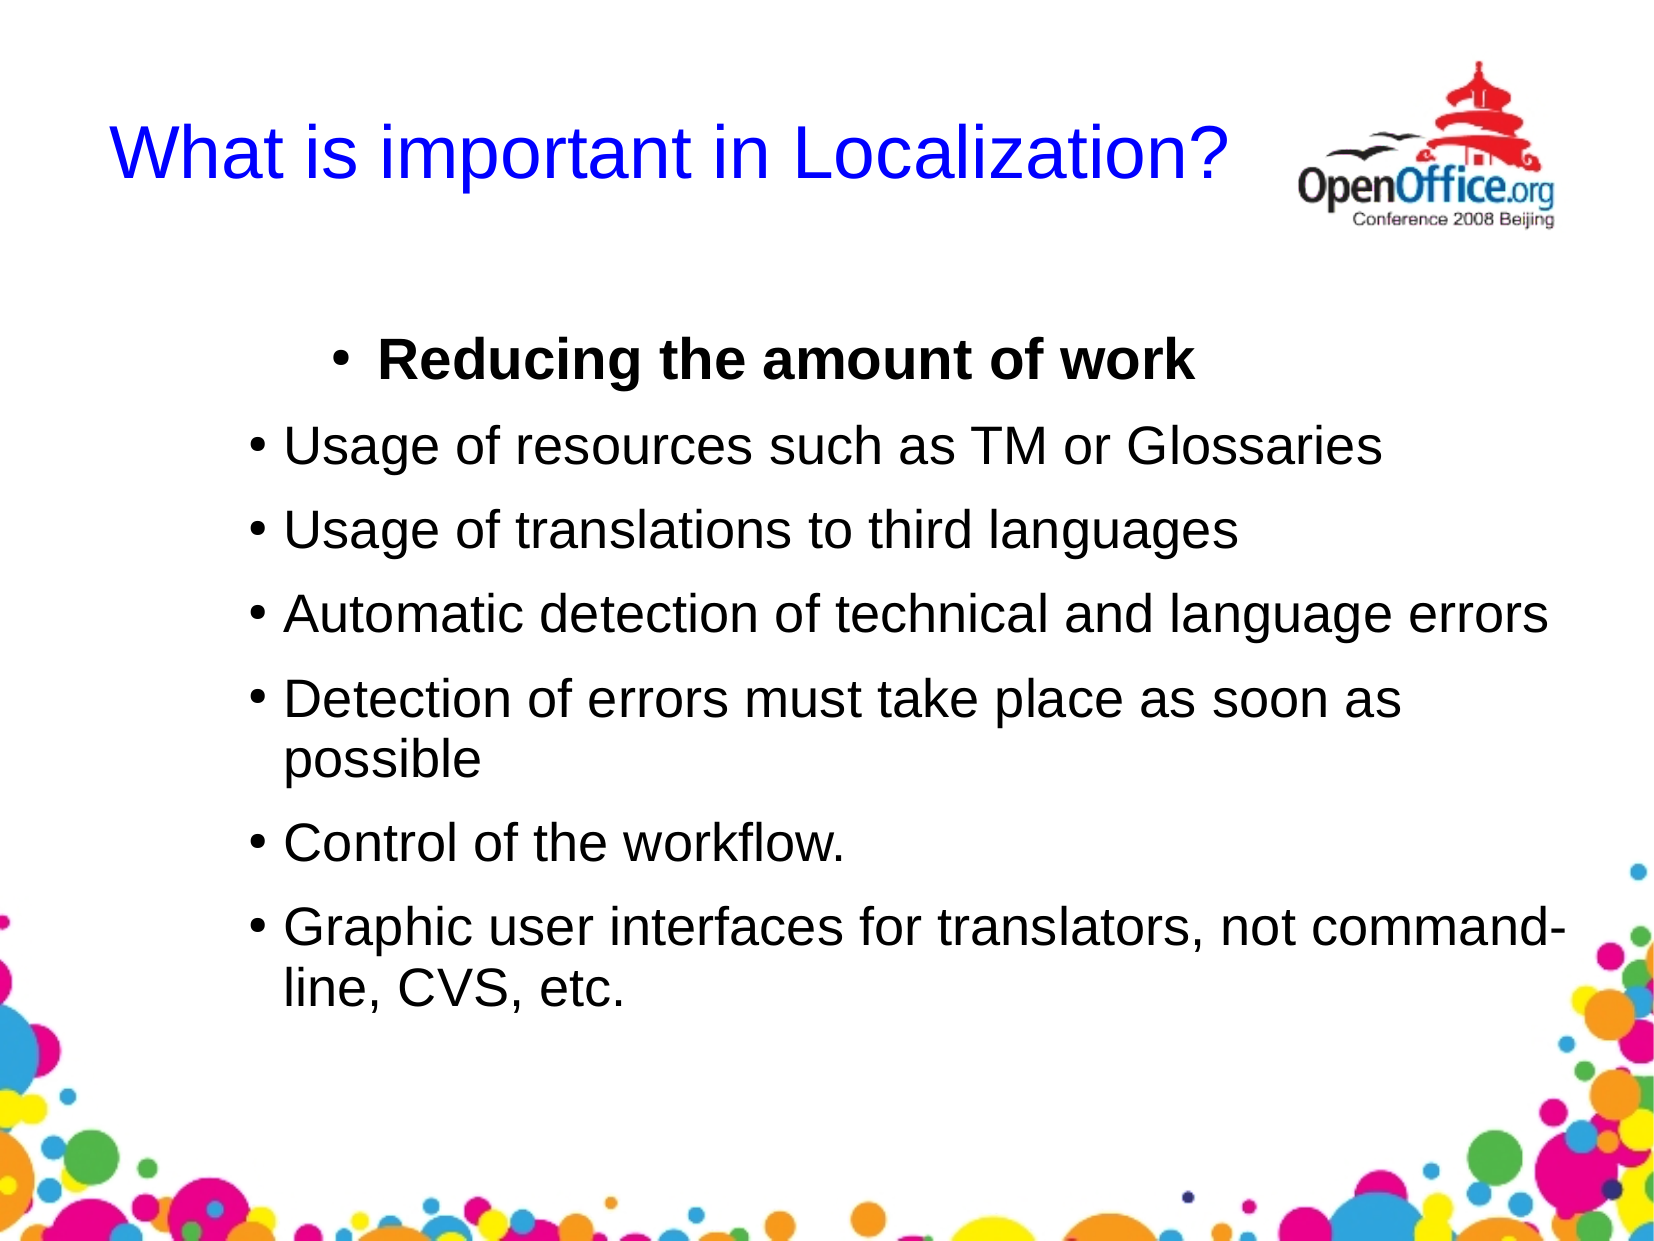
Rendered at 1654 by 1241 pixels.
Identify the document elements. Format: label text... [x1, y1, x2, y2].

picture [1285, 51, 1569, 250]
picture [0, 810, 1654, 1241]
list Reducing the amount of work Usage of resources such as TM or Glossaries Usage of translations to third languages Automatic detection of technical and language errors Detection of errors must take place as soon as possible Control of the workflow. Graphic user interfaces for translators, not command-line, CVS, etc. [0, 326, 1570, 1131]
title What is important in Localization? [82, 49, 1258, 257]
